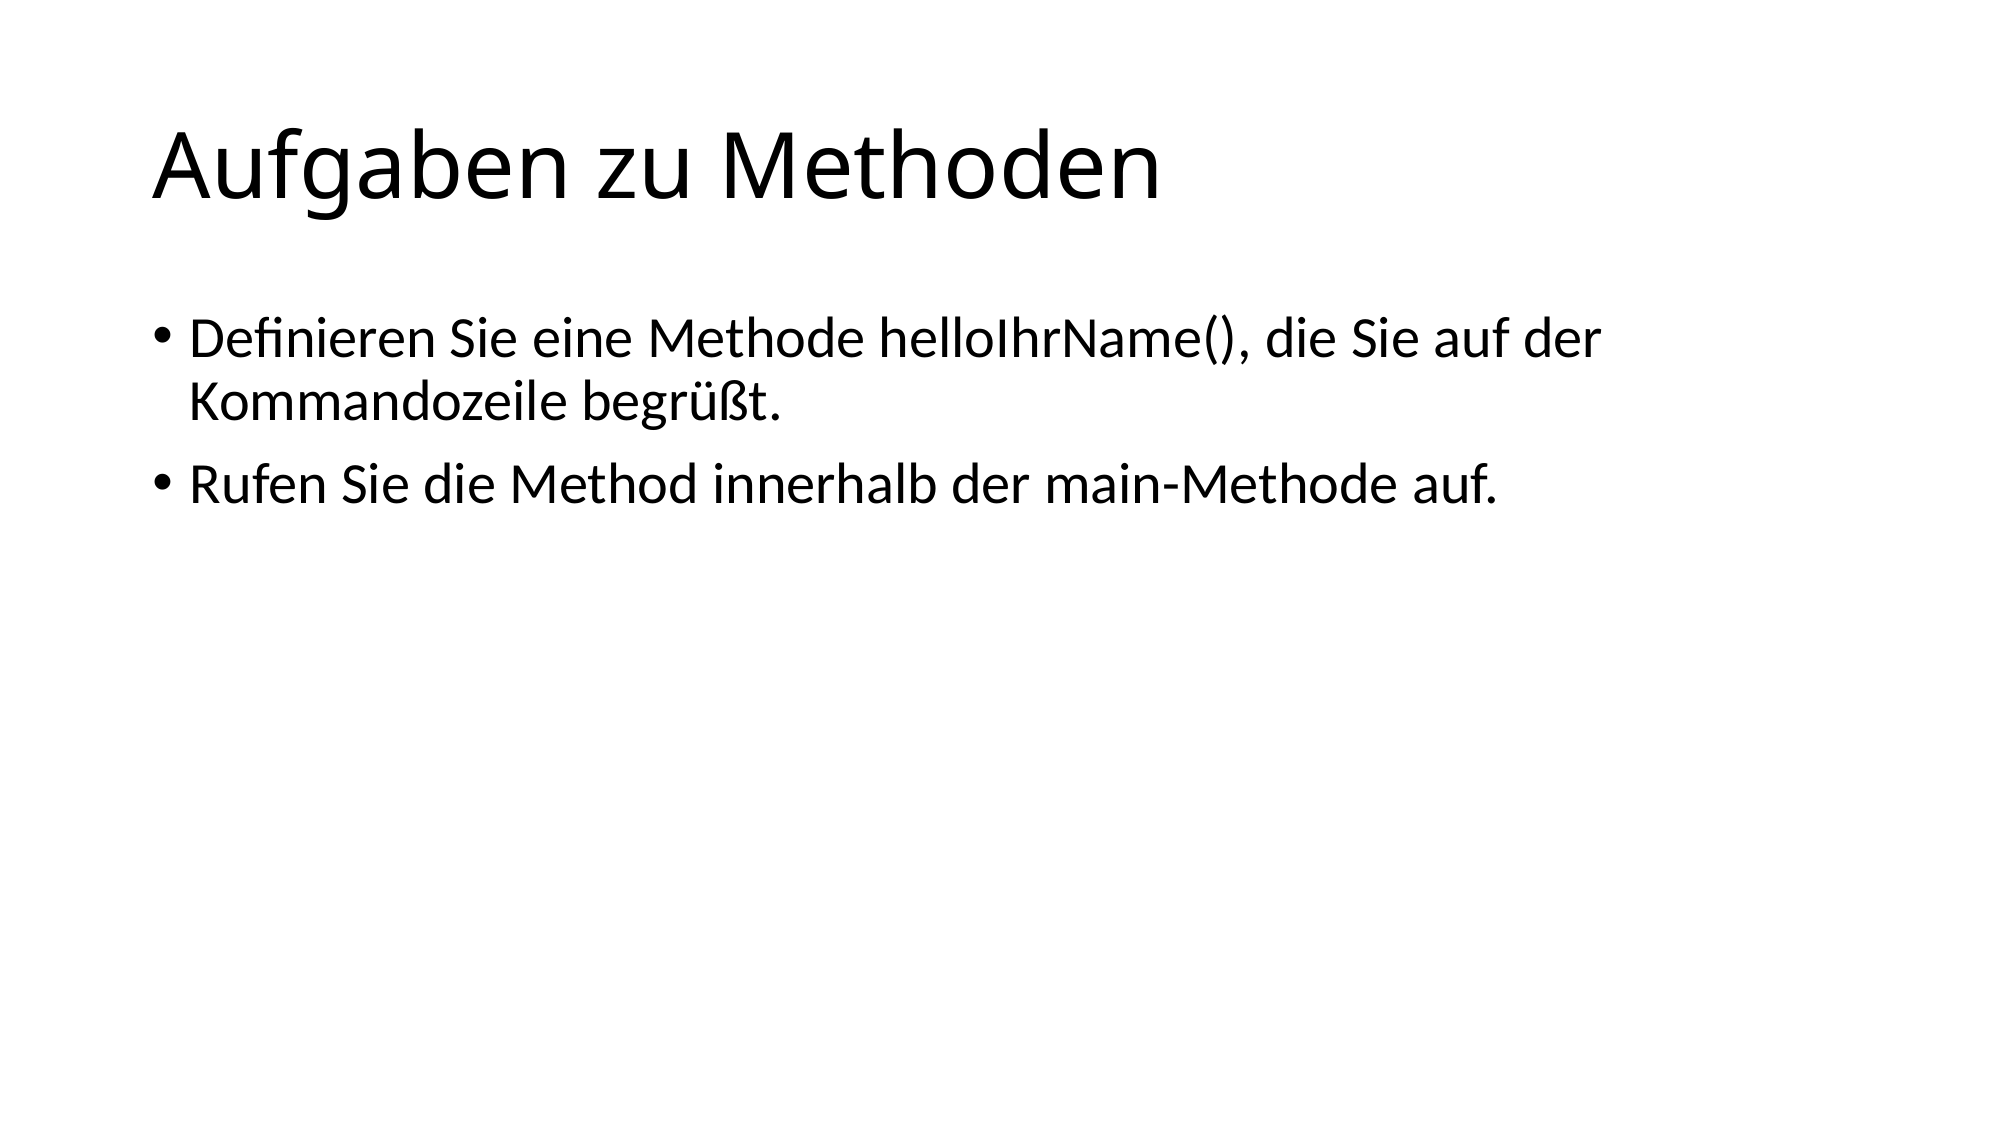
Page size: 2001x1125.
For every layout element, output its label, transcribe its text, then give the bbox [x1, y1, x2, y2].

list Definieren Sie eine Methode helloIhrName(), die Sie auf der Kommandozeile begrüßt. Rufen Sie die Method innerhalb der main-Methode auf. [137, 299, 1863, 1014]
title Aufgaben zu Methoden [137, 59, 1863, 278]
